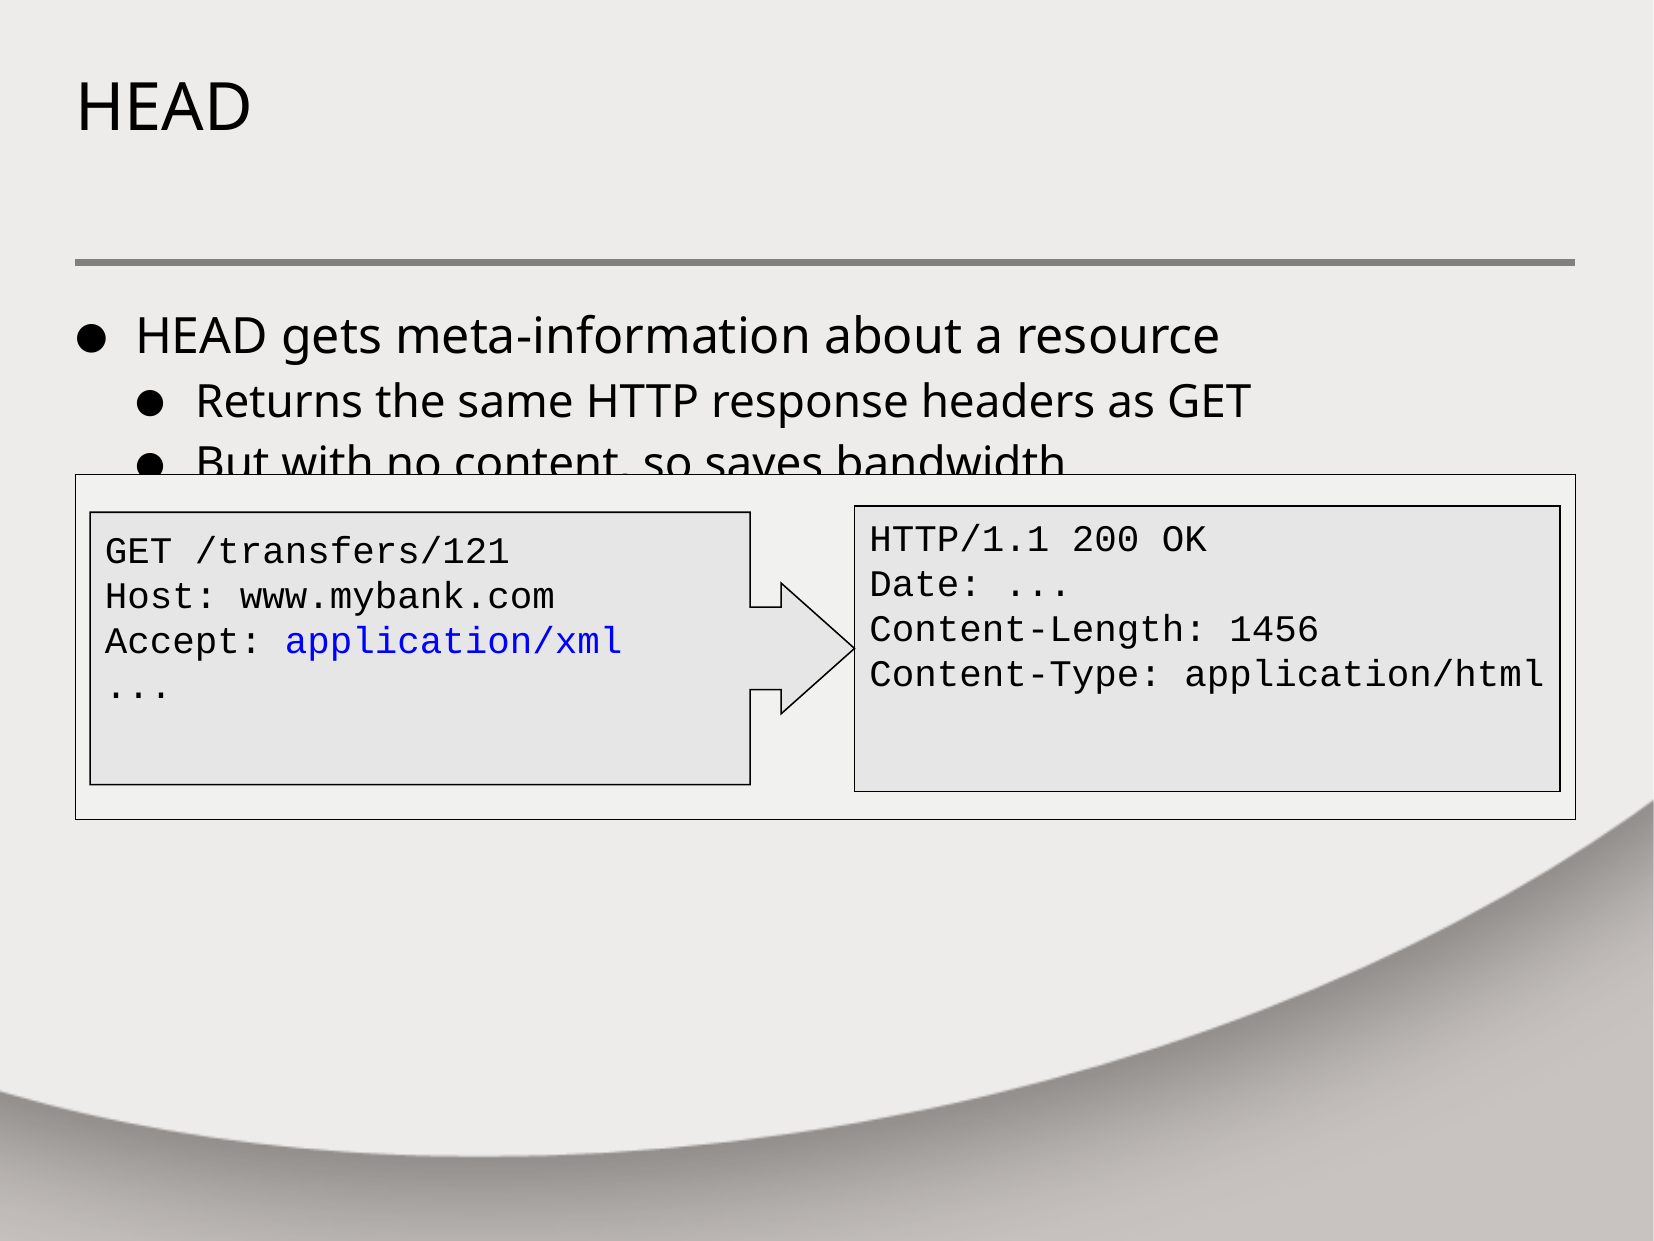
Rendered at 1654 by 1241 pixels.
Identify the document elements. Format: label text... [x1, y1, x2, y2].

title HEAD [75, 75, 1576, 226]
text_box GET /transfers/121 Host: www.mybank.com Accept: application/xml ... [90, 512, 855, 785]
picture [0, 0, 1654, 1241]
list HEAD gets meta-information about a resource Returns the same HTTP response headers as GET But with no content, so saves bandwidth [75, 300, 1576, 474]
text_box HTTP/1.1 200 OK Date: ... Content-Length: 1456 Content-Type: application/html [854, 505, 1561, 792]
text_box [75, 474, 1576, 820]
list HEAD gets meta-information about a resource Returns the same HTTP response headers as GET But with no content, so saves bandwidth [75, 820, 1576, 1163]
